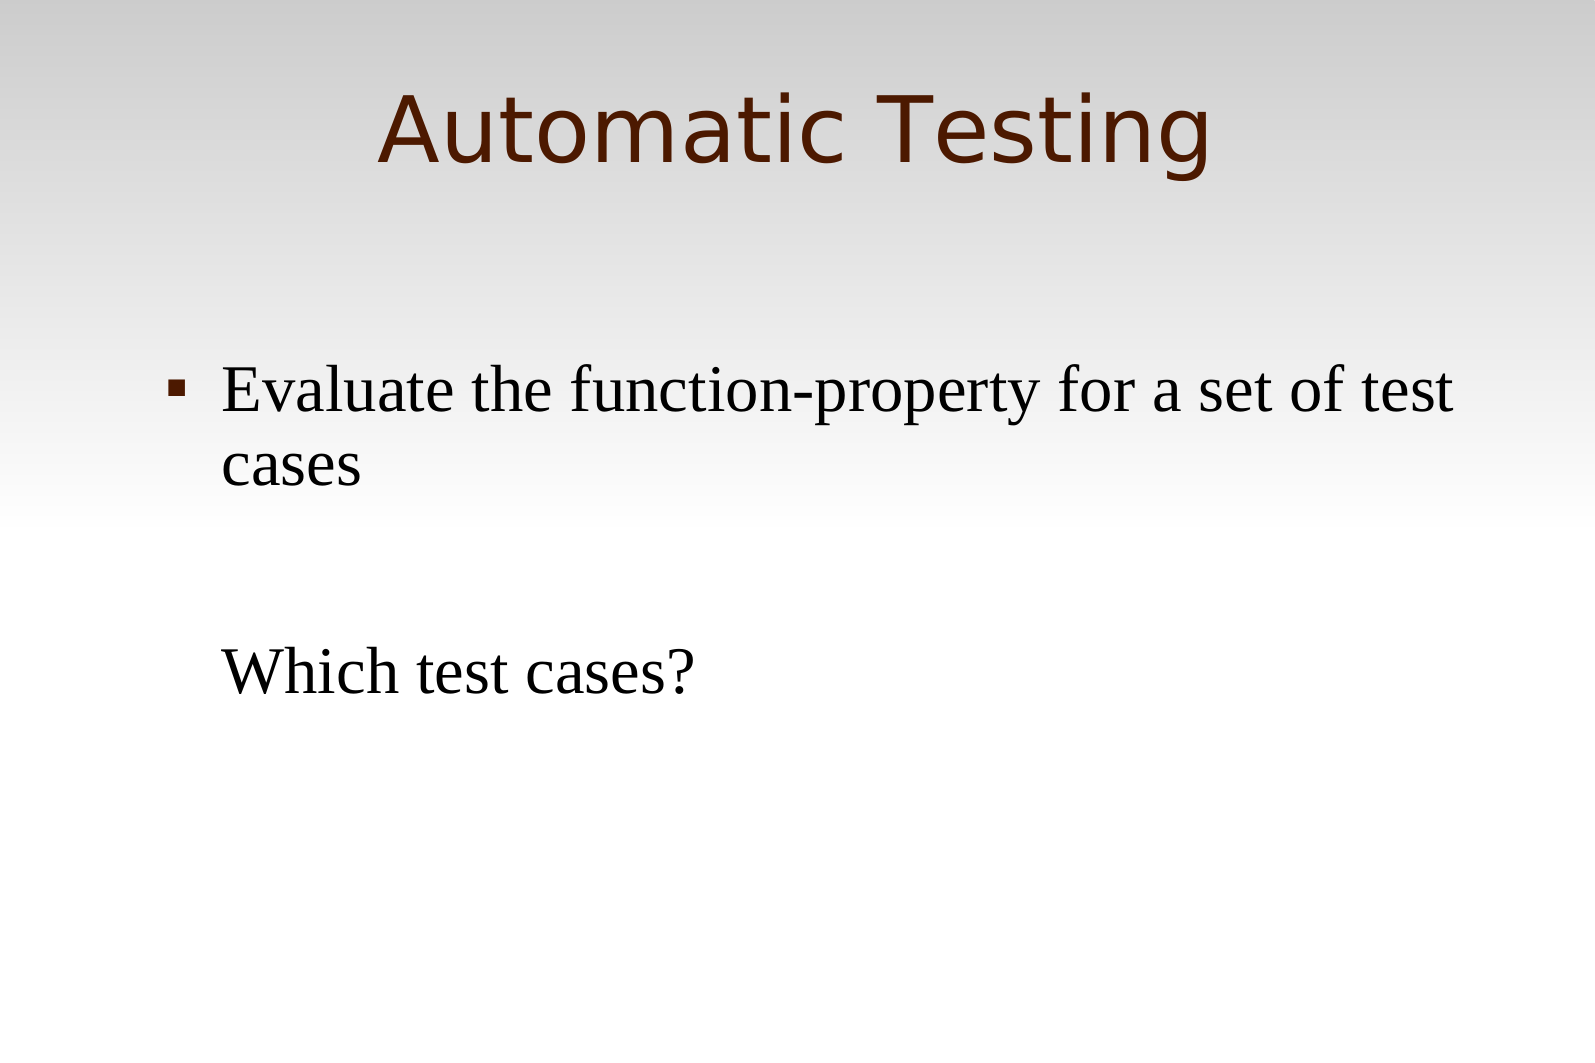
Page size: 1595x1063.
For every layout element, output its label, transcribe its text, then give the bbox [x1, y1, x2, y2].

list Evaluate the function-property for a set of test cases Which test cases? [79, 248, 1515, 951]
title Automatic Testing [79, 42, 1515, 220]
